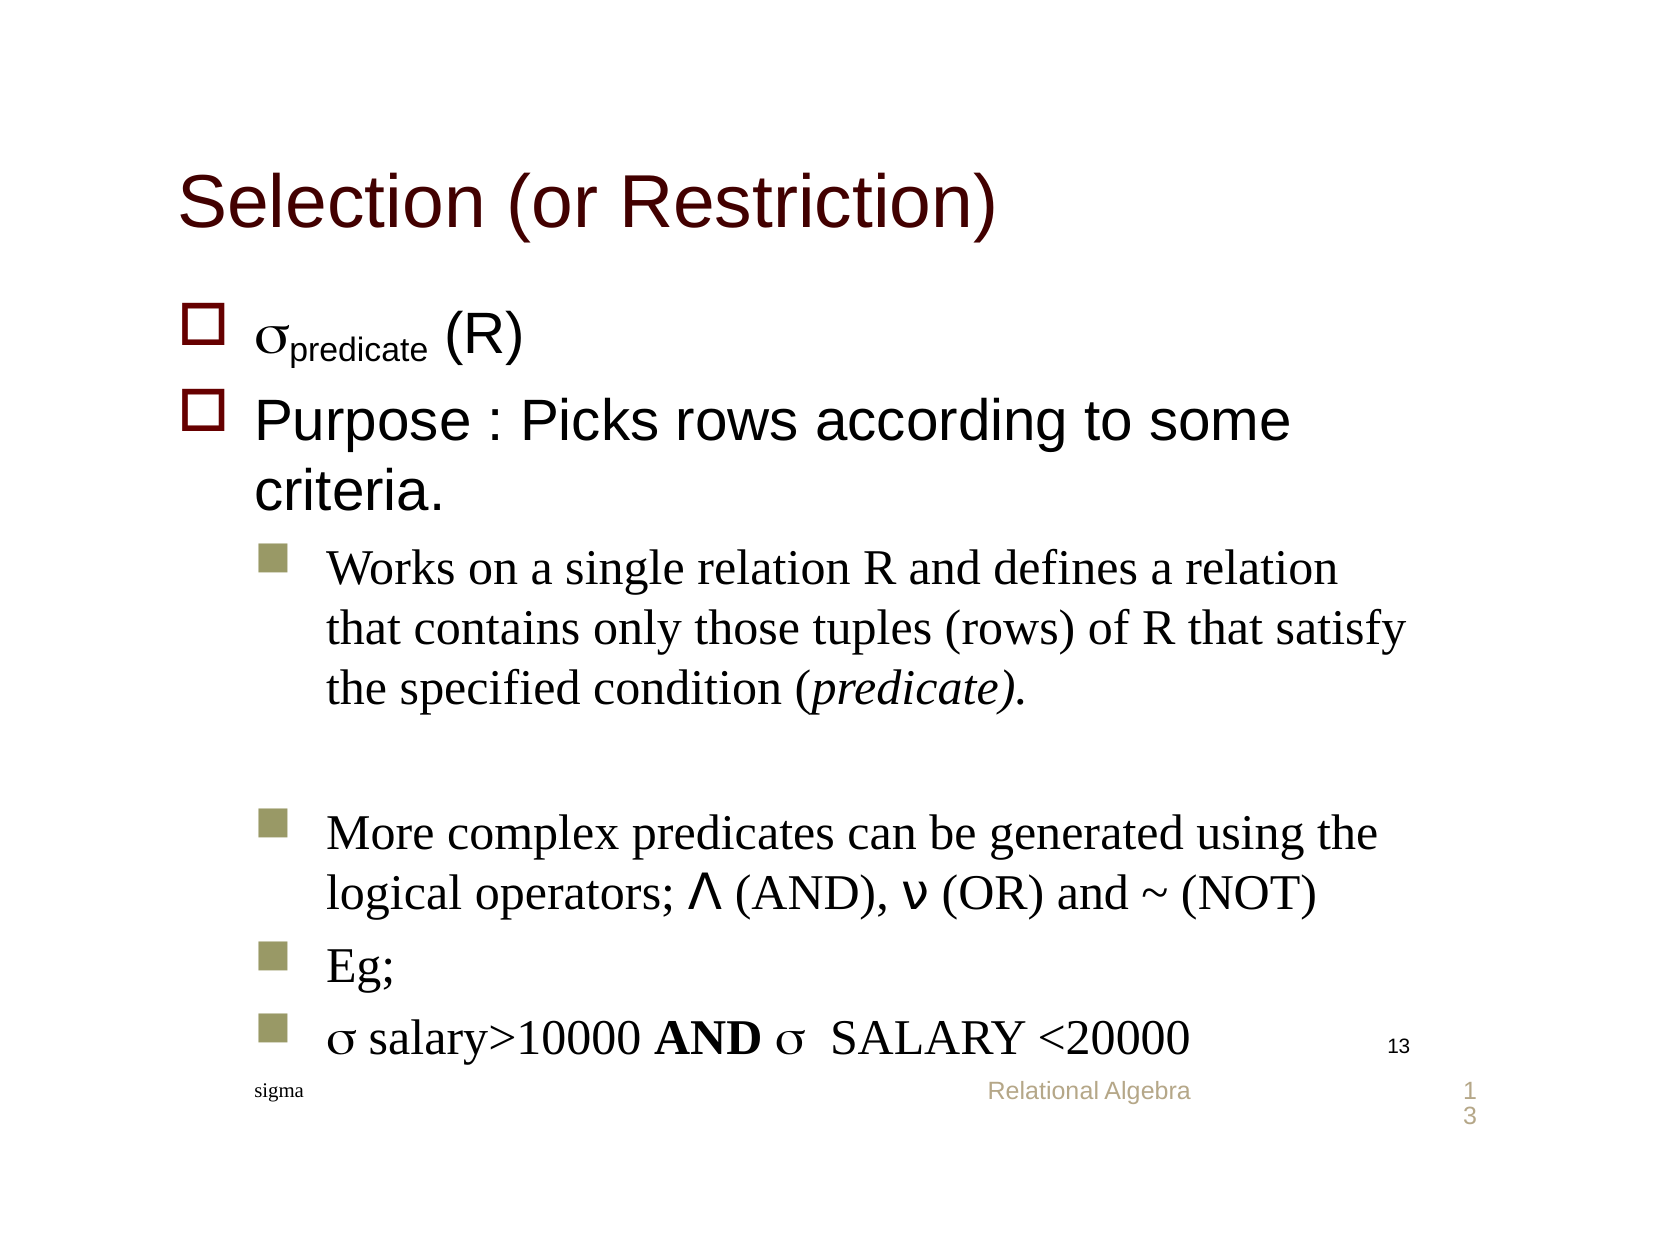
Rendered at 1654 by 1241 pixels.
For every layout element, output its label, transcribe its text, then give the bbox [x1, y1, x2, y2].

text_box Relational Algebra [937, 1034, 1413, 1113]
text_box predicate (R)‏ Purpose : Picks rows according to some criteria. Works on a single relation R and defines a relation that contains only those tuples (rows) of R that satisfy the specified condition (predicate). More complex predicates can be generated using the logical operators; Λ (AND), ν (OR) and ~ (NOT)‏ Eg;  salary>10000 AND SALARY <20000 sigma [162, 287, 1438, 1013]
text_box <number> [1112, 1025, 1426, 1034]
text_box <number> [1413, 1034, 1489, 1113]
text_box Selection (or Restriction)‏ [162, 99, 1426, 251]
